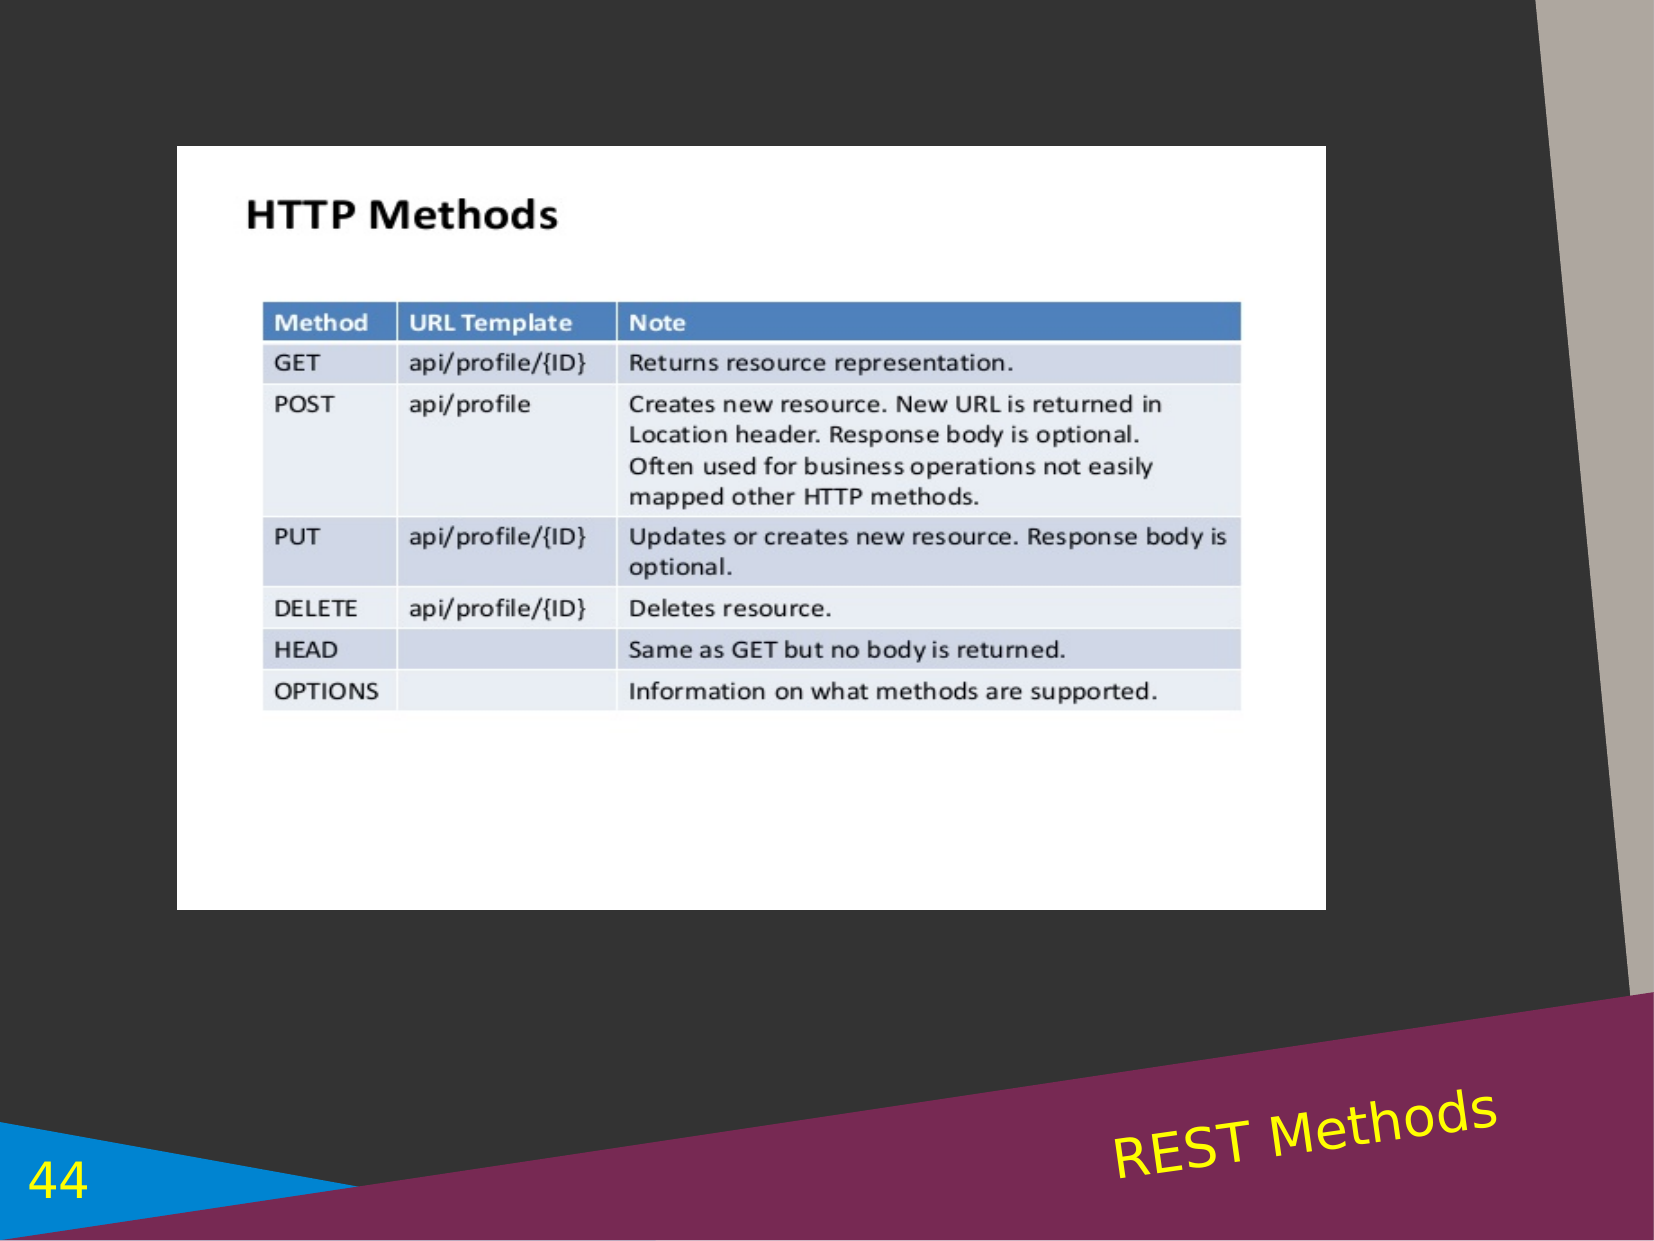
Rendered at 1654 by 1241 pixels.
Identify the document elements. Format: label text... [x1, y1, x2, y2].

title REST Methods [956, 995, 1654, 1241]
picture [177, 146, 1326, 910]
